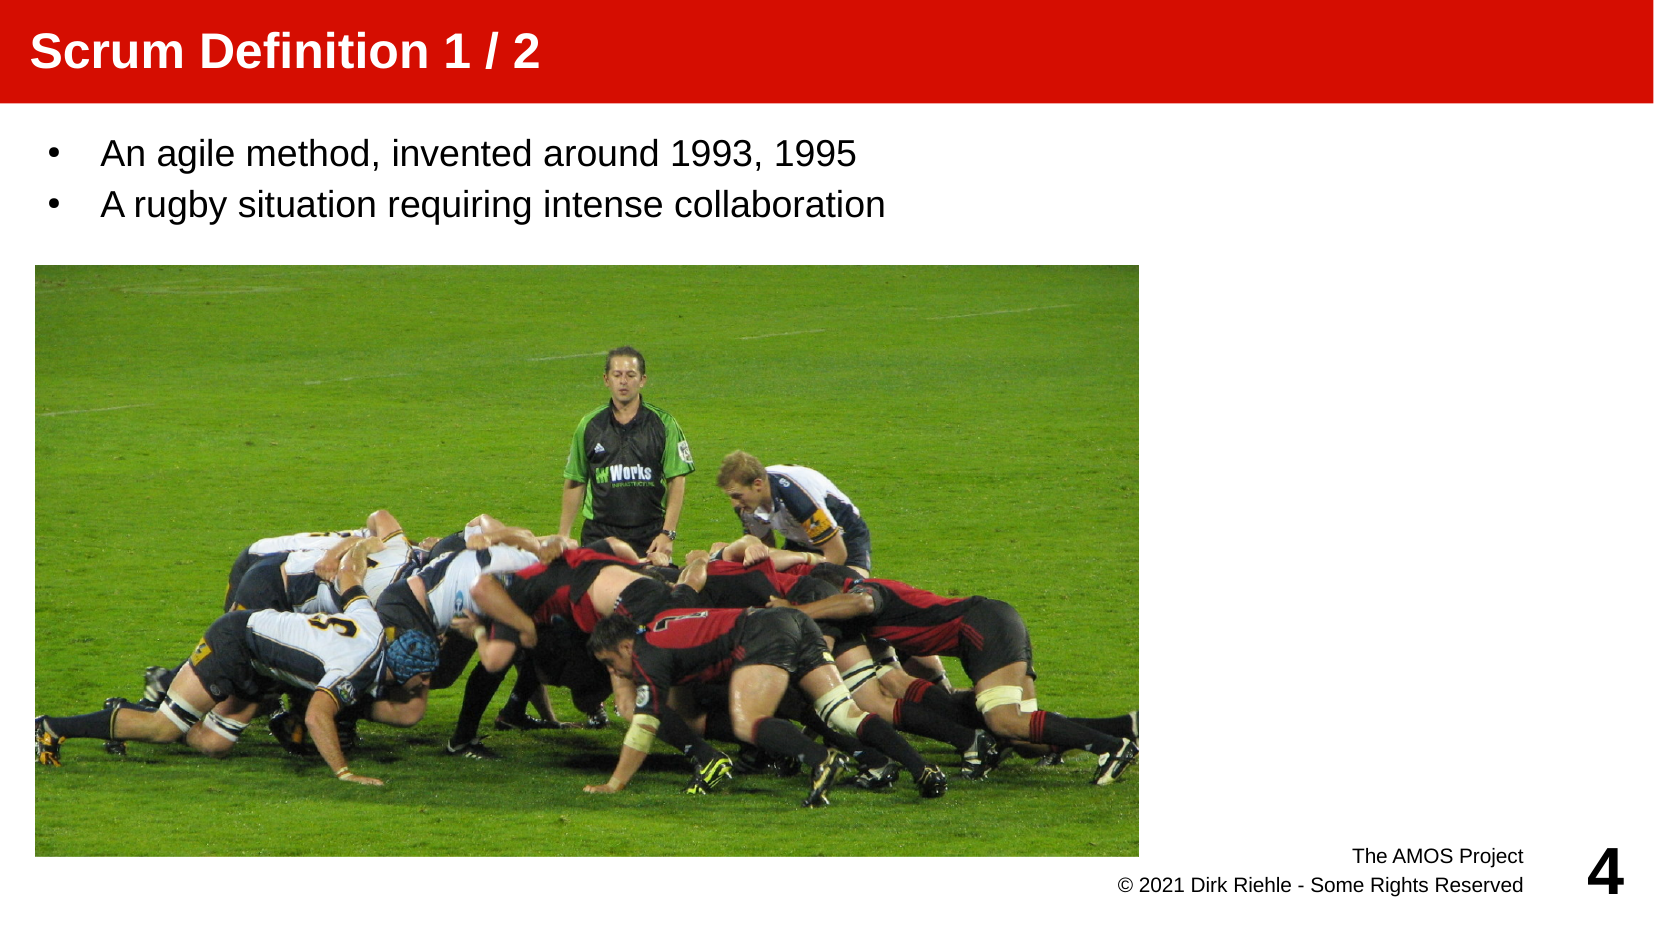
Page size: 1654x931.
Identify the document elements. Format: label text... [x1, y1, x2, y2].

picture [35, 265, 1139, 857]
title Scrum Definition 1 / 2 [0, 0, 1654, 104]
list An agile method, invented around 1993, 1995 A rugby situation requiring intense collaboration [29, 132, 1625, 813]
